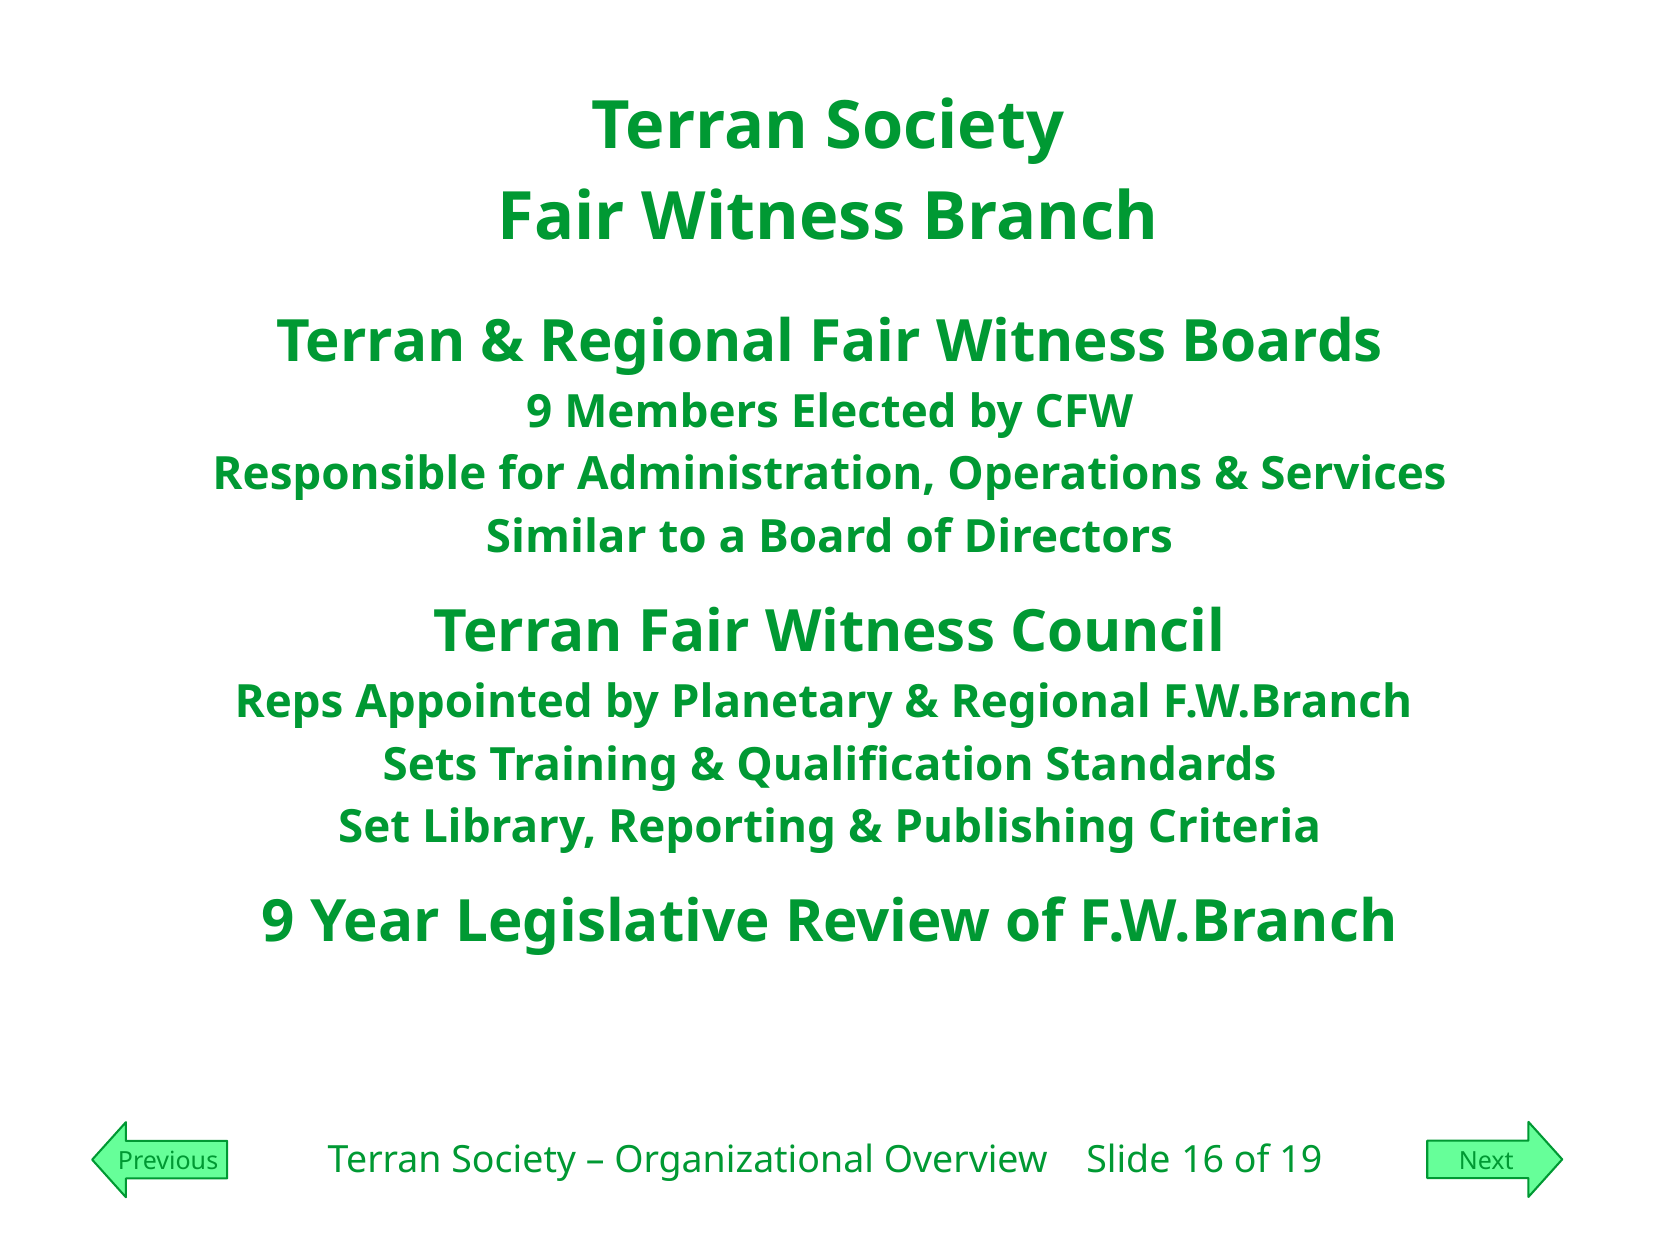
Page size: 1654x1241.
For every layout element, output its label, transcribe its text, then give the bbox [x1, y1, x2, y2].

text_box Previous [92, 1122, 228, 1198]
text_box Terran & Regional Fair Witness Boards 9 Members Elected by CFW Responsible for Administration, Operations & Services Similar to a Board of Directors Terran Fair Witness Council Reps Appointed by Planetary & Regional F.W.Branch Sets Training & Qualification Standards Set Library, Reporting & Publishing Criteria 9 Year Legislative Review of F.W.Branch [154, 284, 1505, 1037]
title Terran Society Fair Witness Branch [84, 75, 1572, 262]
text_box Next [1427, 1121, 1563, 1197]
text_box Terran Society – Organizational Overview Slide <number> of 19 [270, 1125, 1381, 1241]
